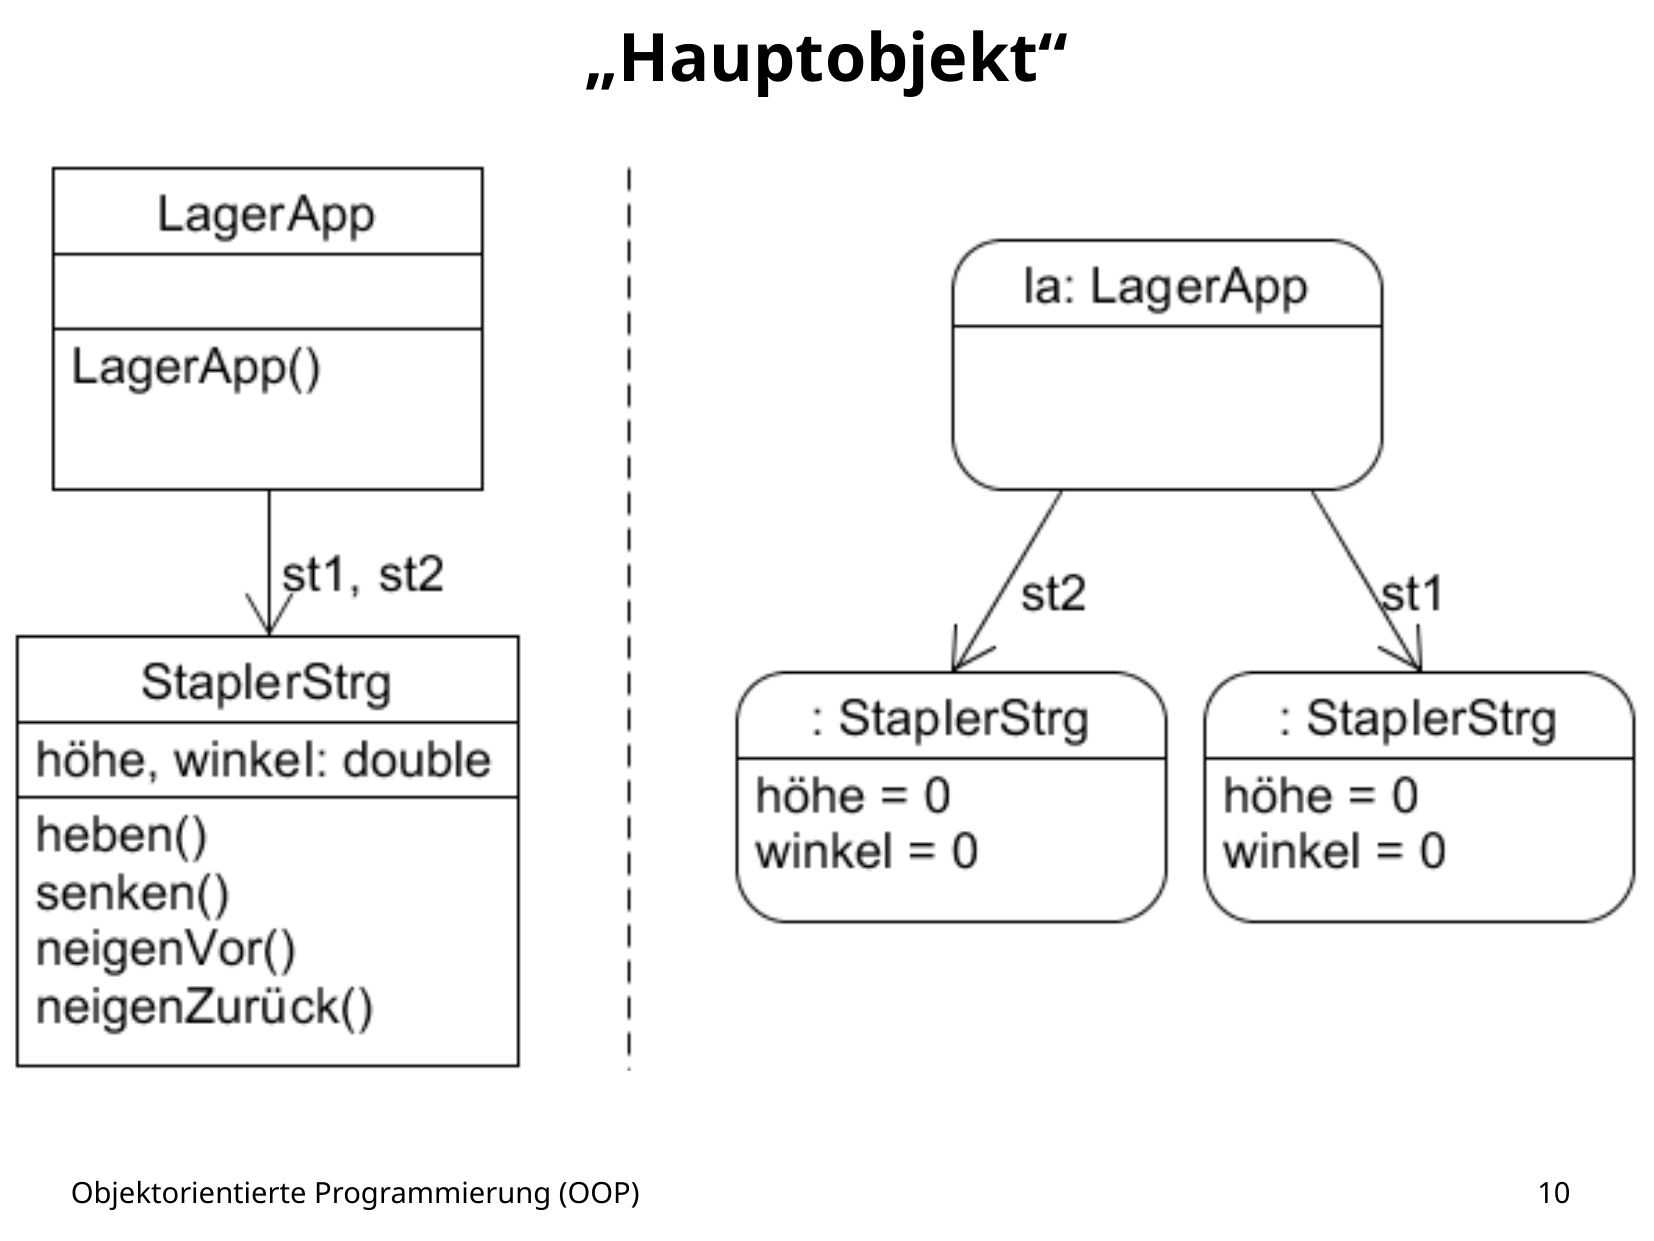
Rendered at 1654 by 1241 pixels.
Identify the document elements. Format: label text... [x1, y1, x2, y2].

picture [14, 165, 1639, 1071]
title „Hauptobjekt“ [0, 5, 1654, 107]
